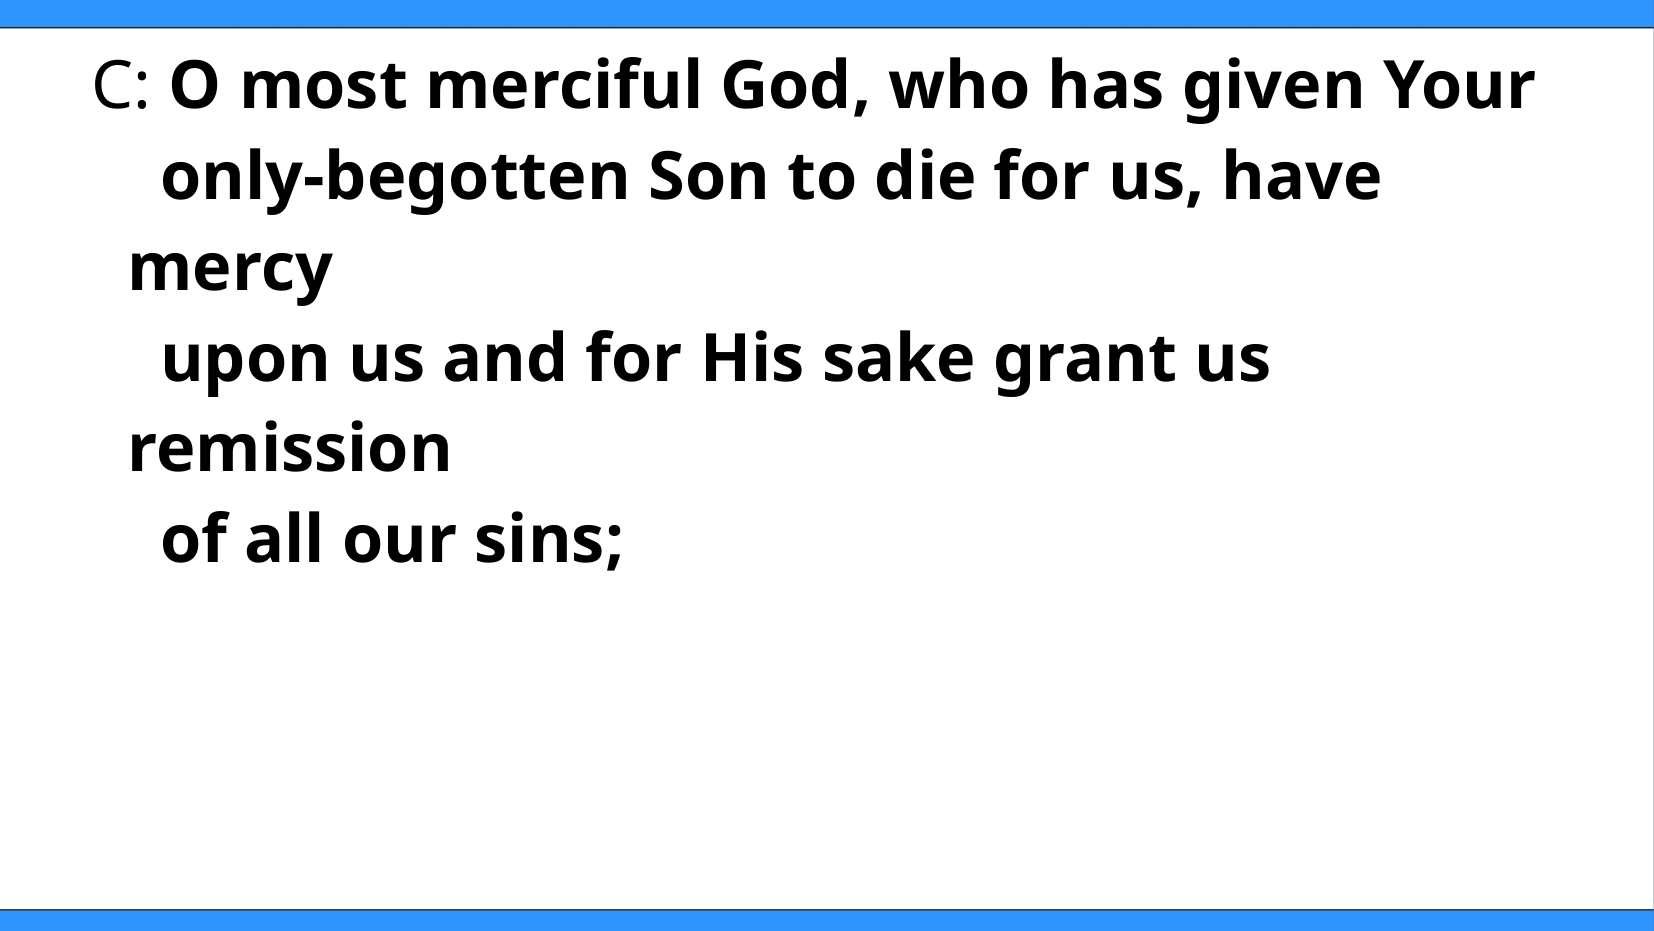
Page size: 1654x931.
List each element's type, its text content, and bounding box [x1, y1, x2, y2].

picture [0, 0, 1654, 931]
text_box C: O most merciful God, who has given Your only-begotten Son to die for us, have mercy upon us and for His sake grant us remission of all our sins; [75, 30, 1591, 443]
